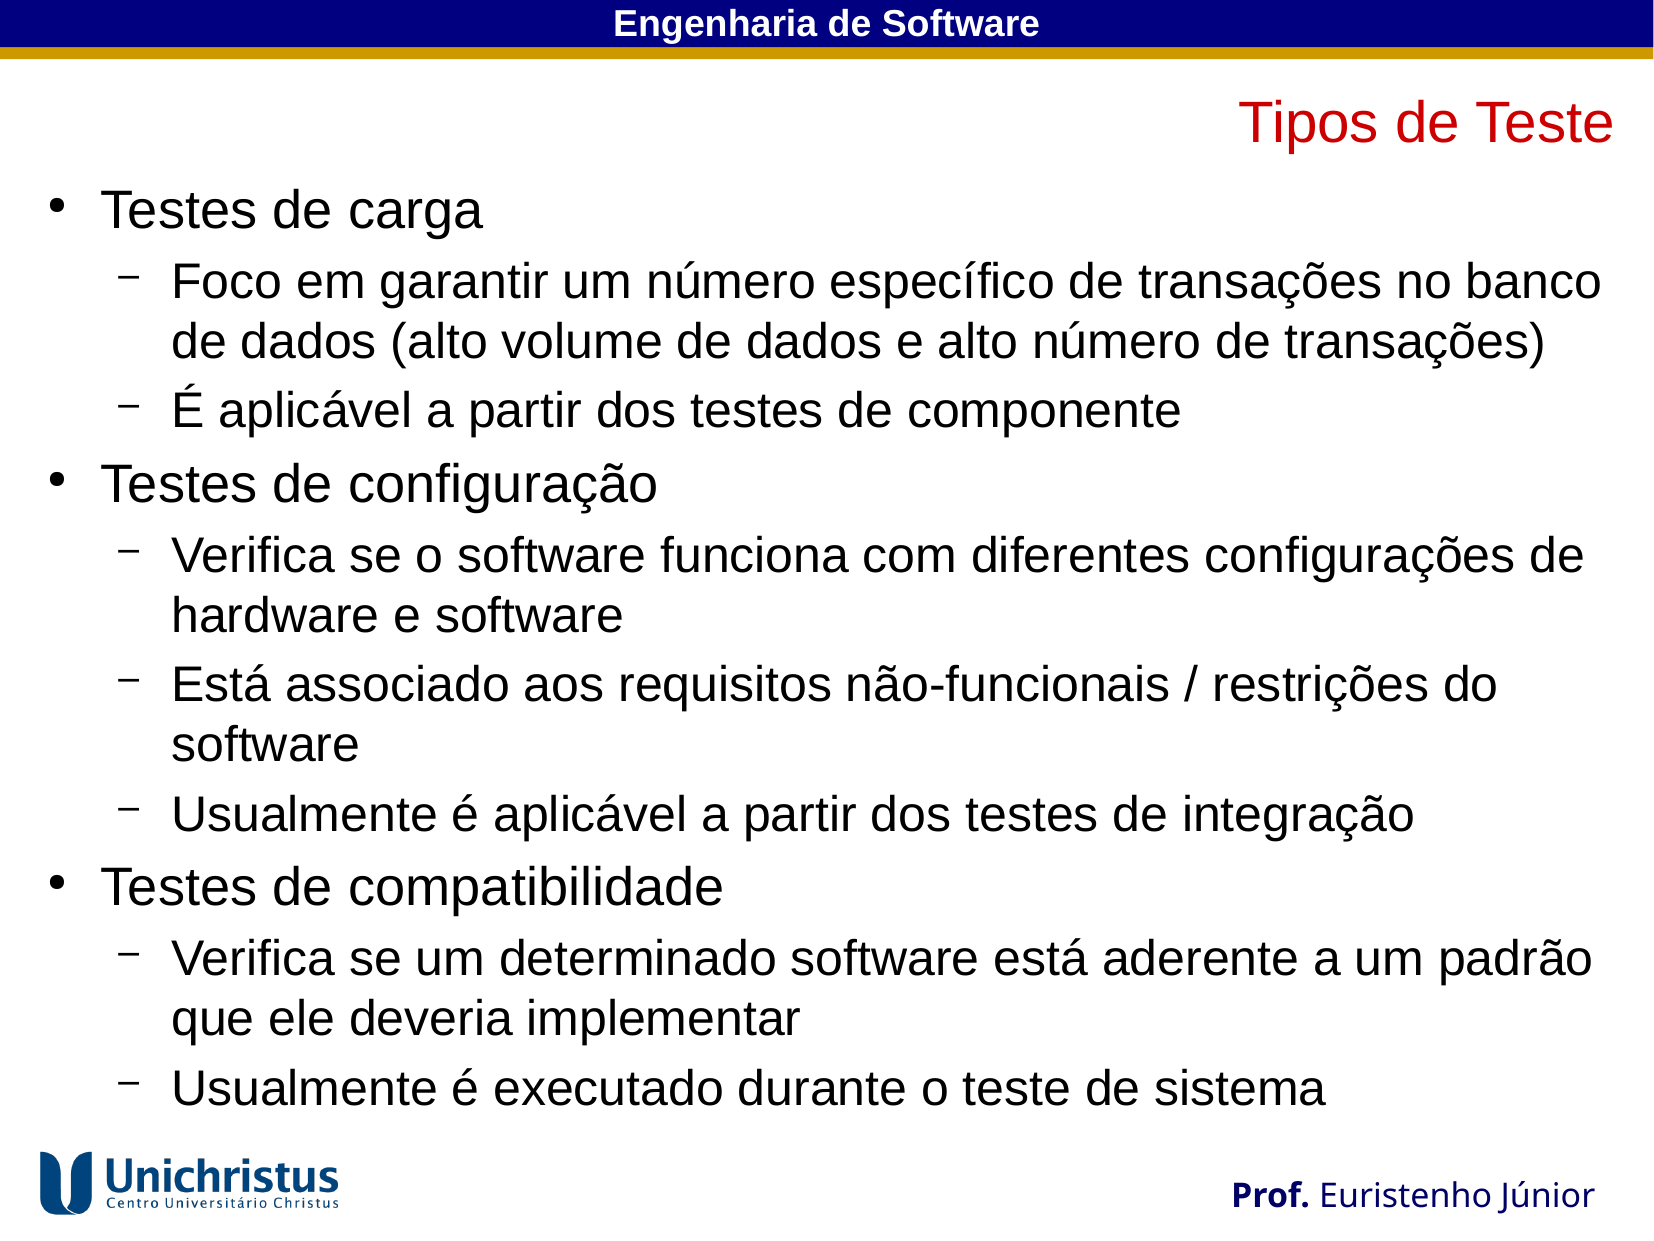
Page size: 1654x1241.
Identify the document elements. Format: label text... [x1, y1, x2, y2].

text_box Engenharia de Software [0, 0, 1654, 48]
picture [35, 1148, 343, 1217]
list Testes de carga Foco em garantir um número específico de transações no banco de dados (alto volume de dados e alto número de transações) É aplicável a partir dos testes de componente Testes de configuração Verifica se o software funciona com diferentes configurações de hardware e software Está associado aos requisitos não-funcionais / restrições do software Usualmente é aplicável a partir dos testes de integração Testes de compatibilidade Verifica se um determinado software está aderente a um padrão que ele deveria implementar Usualmente é executado durante o teste de sistema [14, 166, 1654, 1123]
text_box Tipos de Teste [1223, 82, 1630, 166]
text_box Prof. Euristenho Júnior [1216, 1163, 1654, 1224]
text_box [0, 48, 1654, 60]
